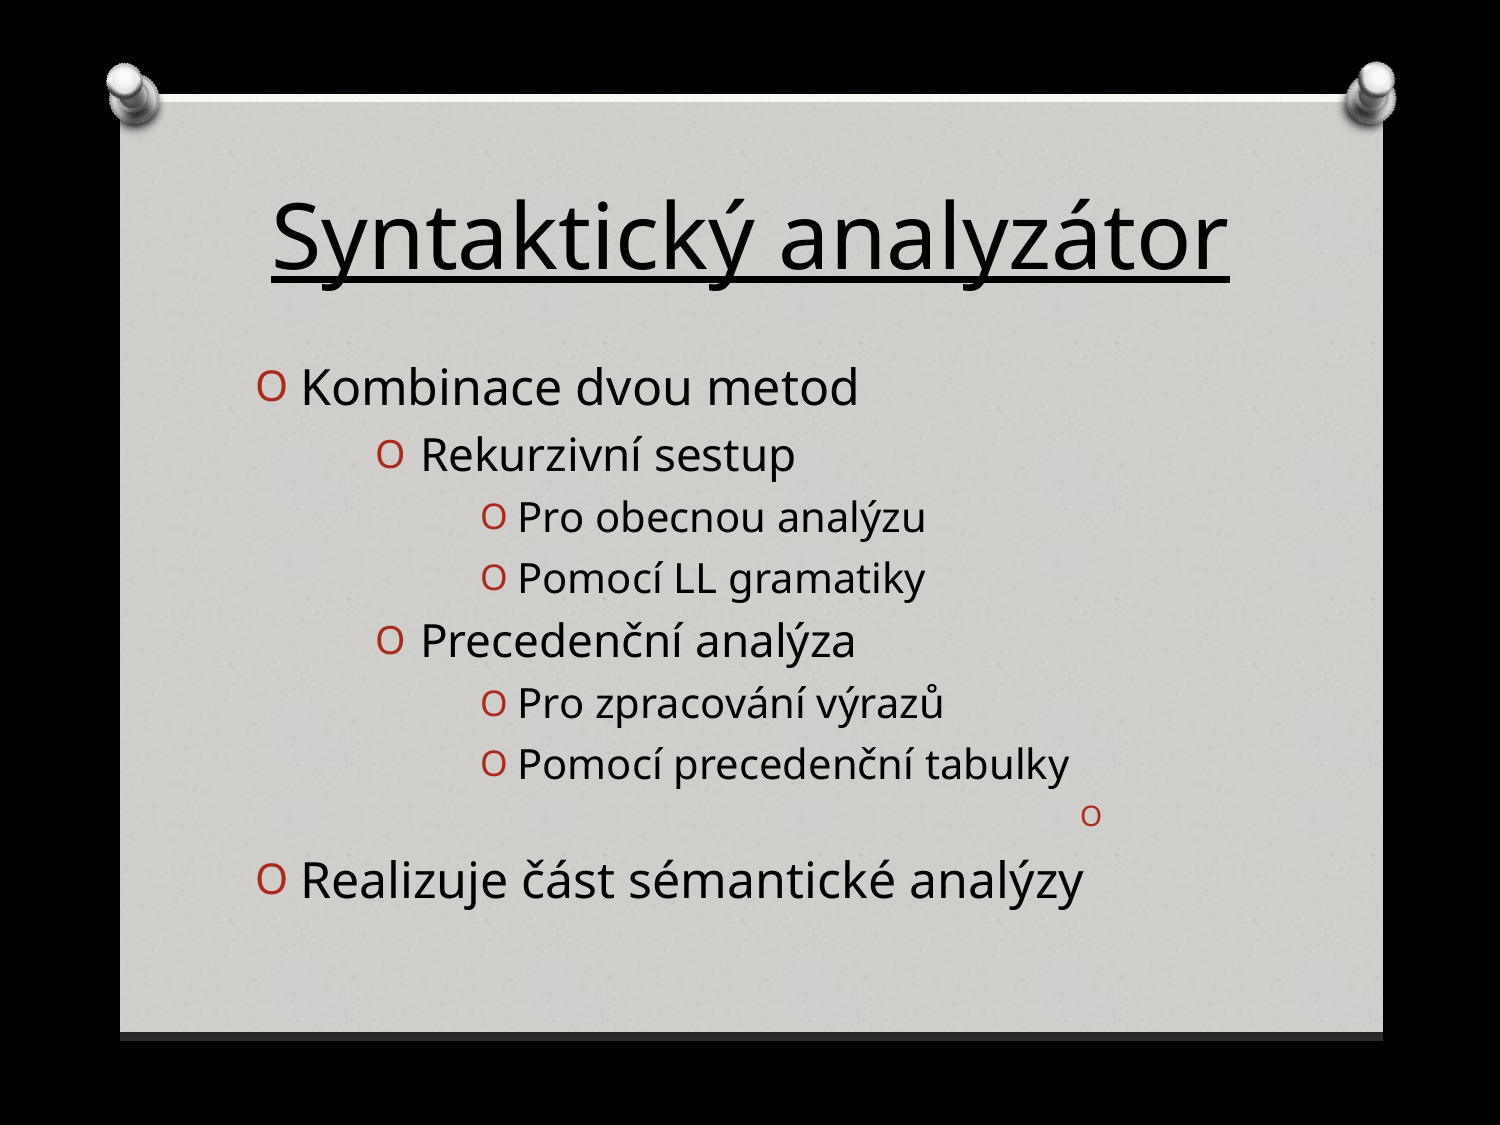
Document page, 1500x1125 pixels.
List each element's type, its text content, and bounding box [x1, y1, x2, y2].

list Kombinace dvou metod Rekurzivní sestup Pro obecnou analýzu Pomocí LL gramatiky Precedenční analýza Pro zpracování výrazů Pomocí precedenční tabulky Realizuje část sémantické analýzy [240, 347, 1257, 1000]
title Syntaktický analyzátor [179, 134, 1323, 332]
